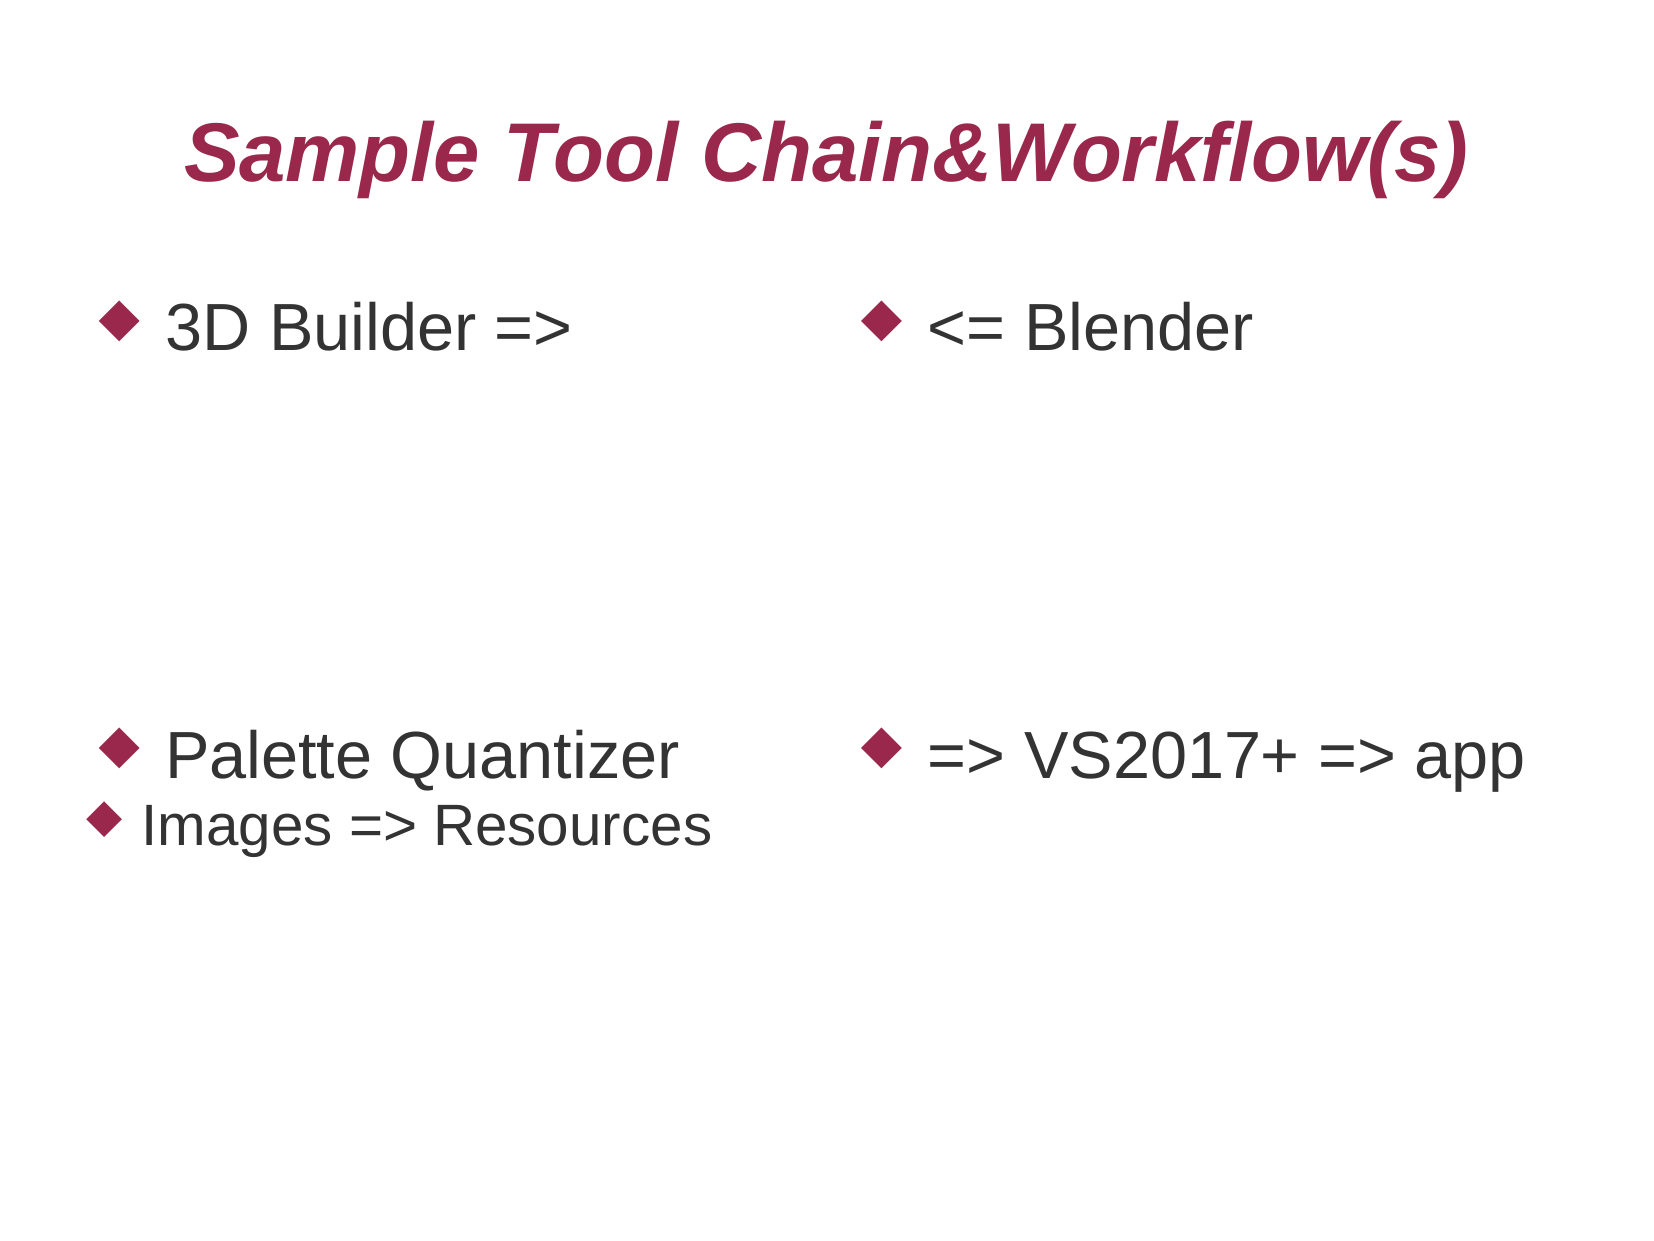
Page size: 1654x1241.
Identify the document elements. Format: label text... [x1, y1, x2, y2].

list 3D Builder => [82, 290, 809, 681]
list => VS2017+ => app [845, 717, 1572, 1109]
list Palette Quantizer Images => Resources [82, 717, 809, 1109]
list <= Blender [845, 290, 1572, 681]
title Sample Tool Chain&Workflow(s) [82, 49, 1571, 257]
